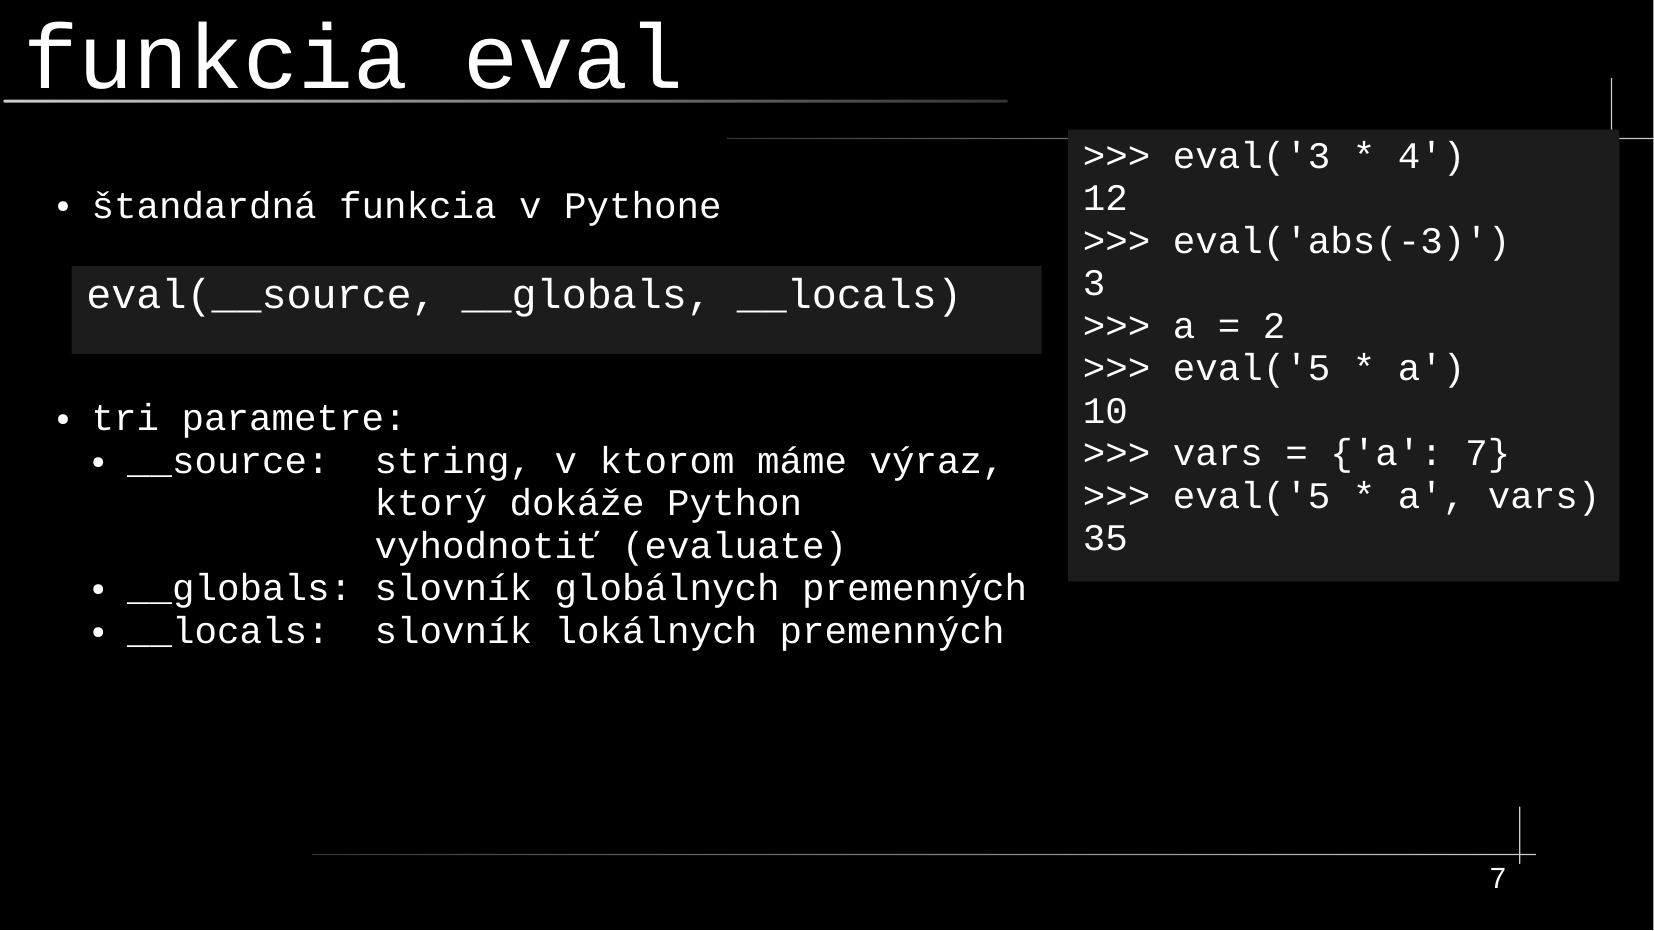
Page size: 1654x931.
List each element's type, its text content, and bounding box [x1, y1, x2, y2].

title funkcia eval [23, 11, 1589, 116]
text_box eval(__source, __globals, __locals) [71, 266, 1042, 355]
text_box štandardná funkcia v Pythone tri parametre: __source: string, v ktorom máme výraz, ktorý dokáže Python vyhodnotiť (evaluate) __globals: slovník globálnych premenných __locals: slovník lokálnych premenných [41, 179, 1056, 665]
text_box >>> eval('3 * 4') 12 >>> eval('abs(-3)') 3 >>> a = 2 >>> eval('5 * a') 10 >>> vars = {'a': 7} >>> eval('5 * a', vars) 35 [1068, 129, 1620, 582]
